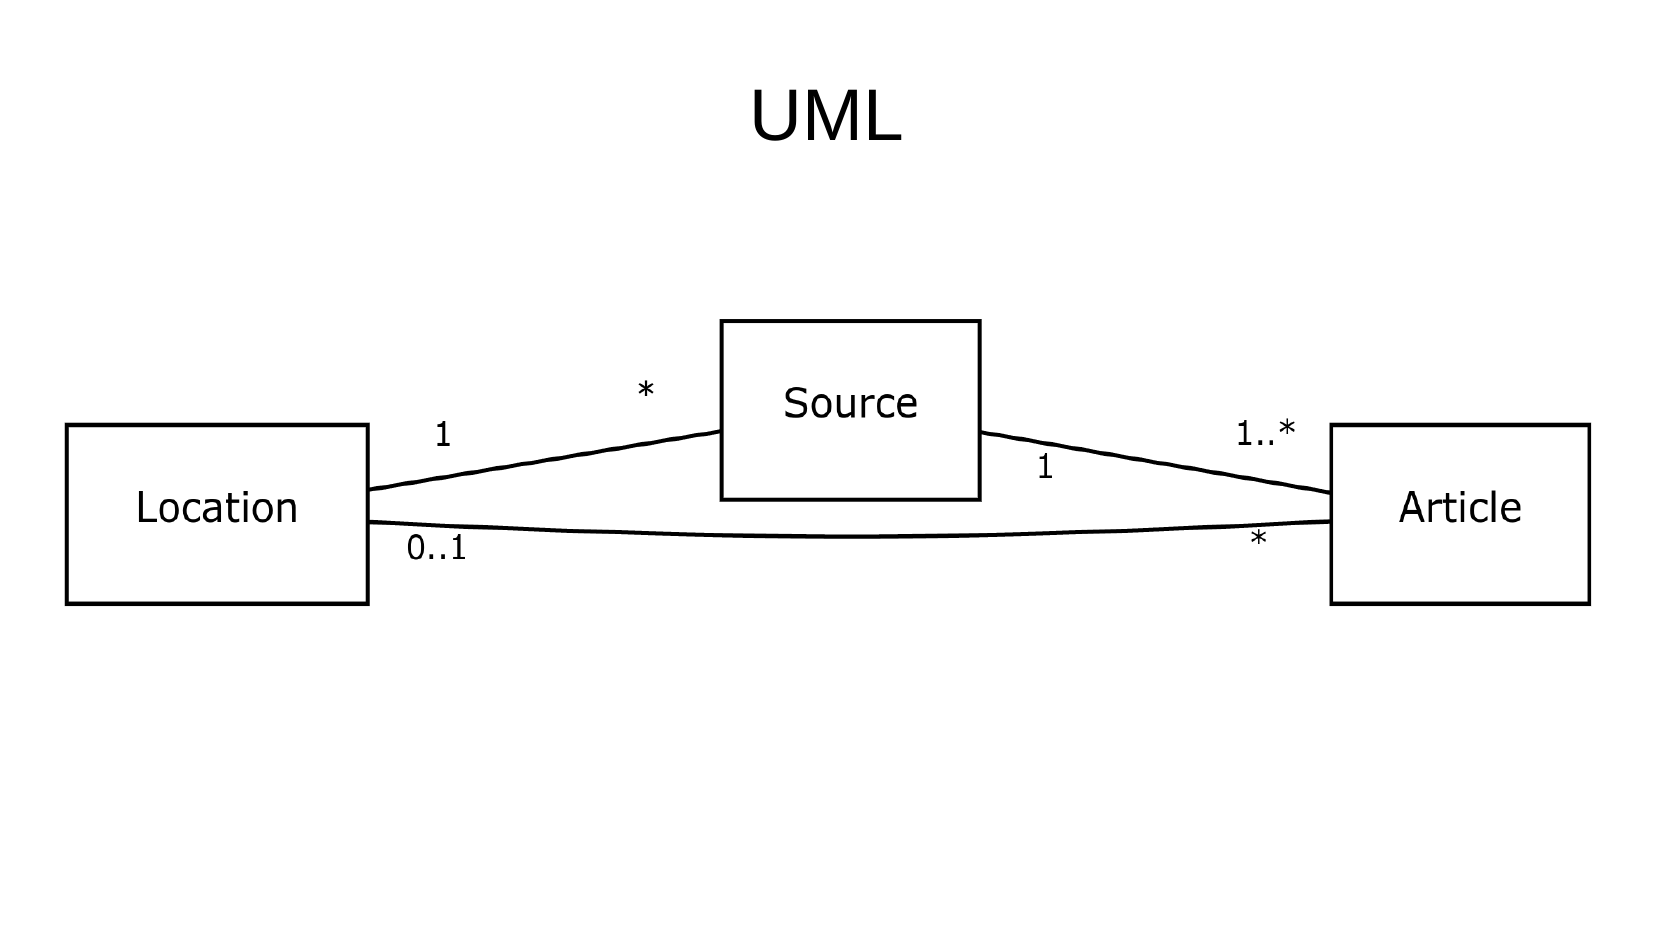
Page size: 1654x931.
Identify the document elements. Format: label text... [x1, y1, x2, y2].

title UML [82, 37, 1571, 193]
picture [47, 306, 1605, 626]
